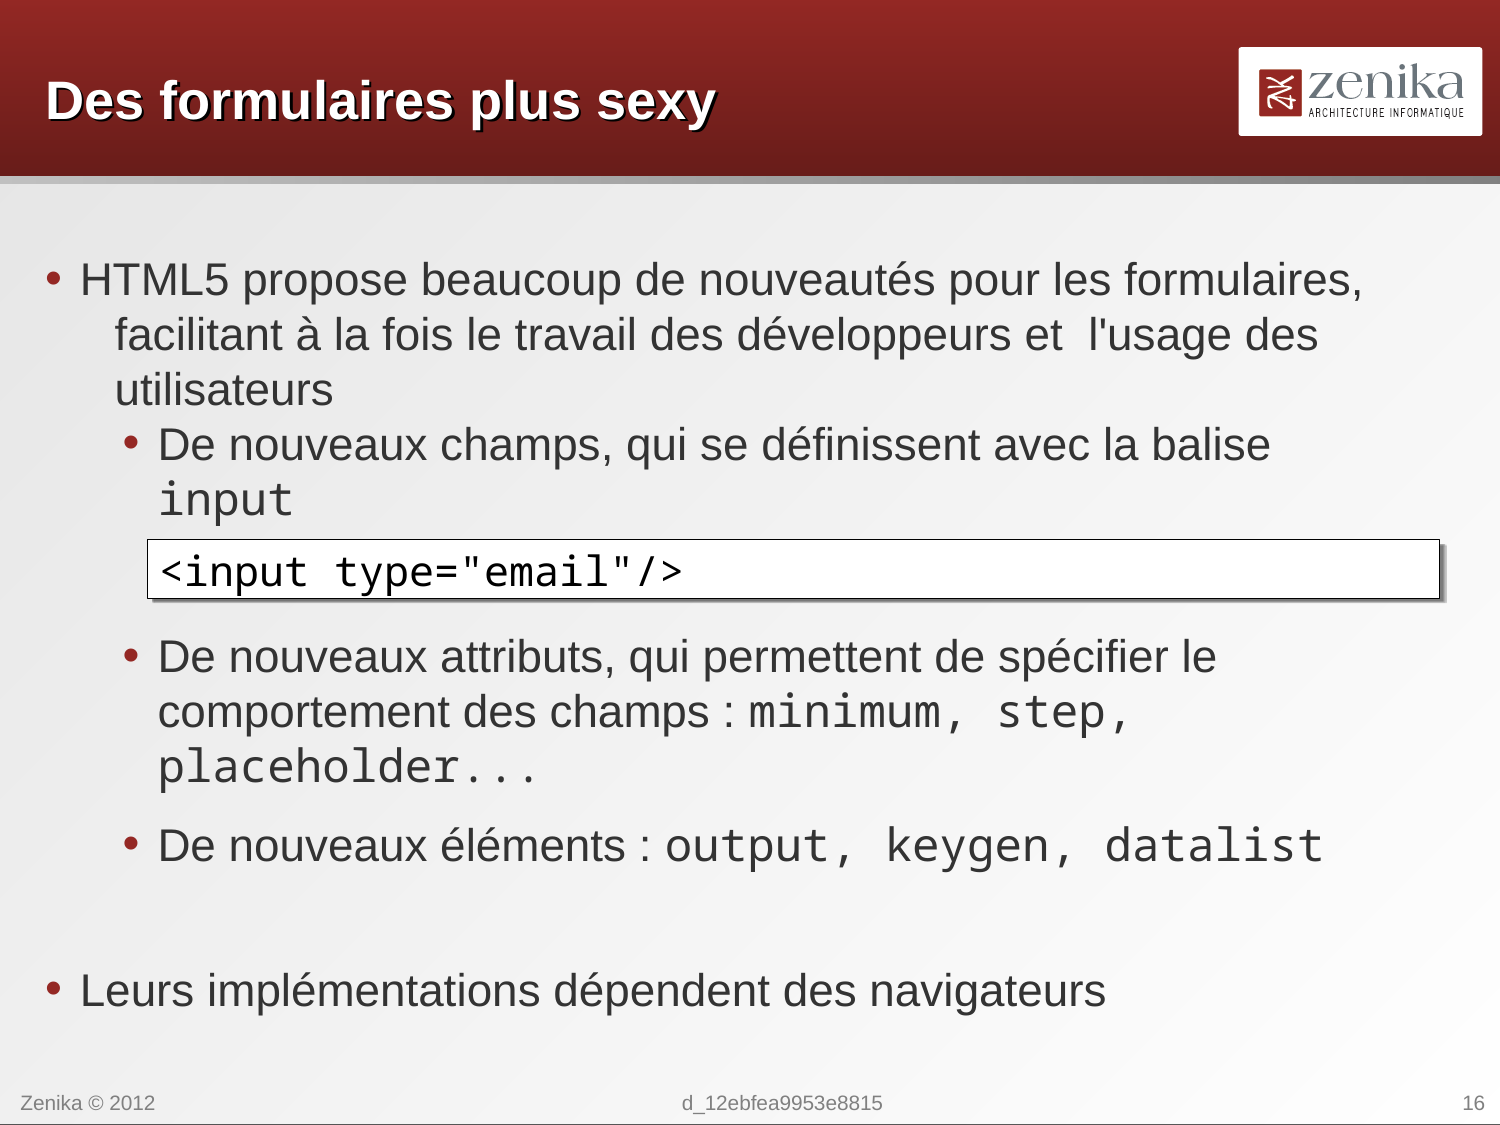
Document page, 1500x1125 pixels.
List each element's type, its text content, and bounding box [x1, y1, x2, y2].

list HTML5 propose beaucoup de nouveautés pour les formulaires, facilitant à la fois le travail des développeurs et l'usage des utilisateurs De nouveaux champs, qui se définissent avec la balise input De nouveaux attributs, qui permettent de spécifier le comportement des champs : minimum, step, placeholder... De nouveaux éléments : output, keygen, datalist Leurs implémentations dépendent des navigateurs [45, 249, 1385, 1079]
picture [1257, 58, 1464, 125]
title Des formulaires plus sexy [45, 15, 1155, 180]
text_box <input type="email"/> [147, 539, 1440, 599]
